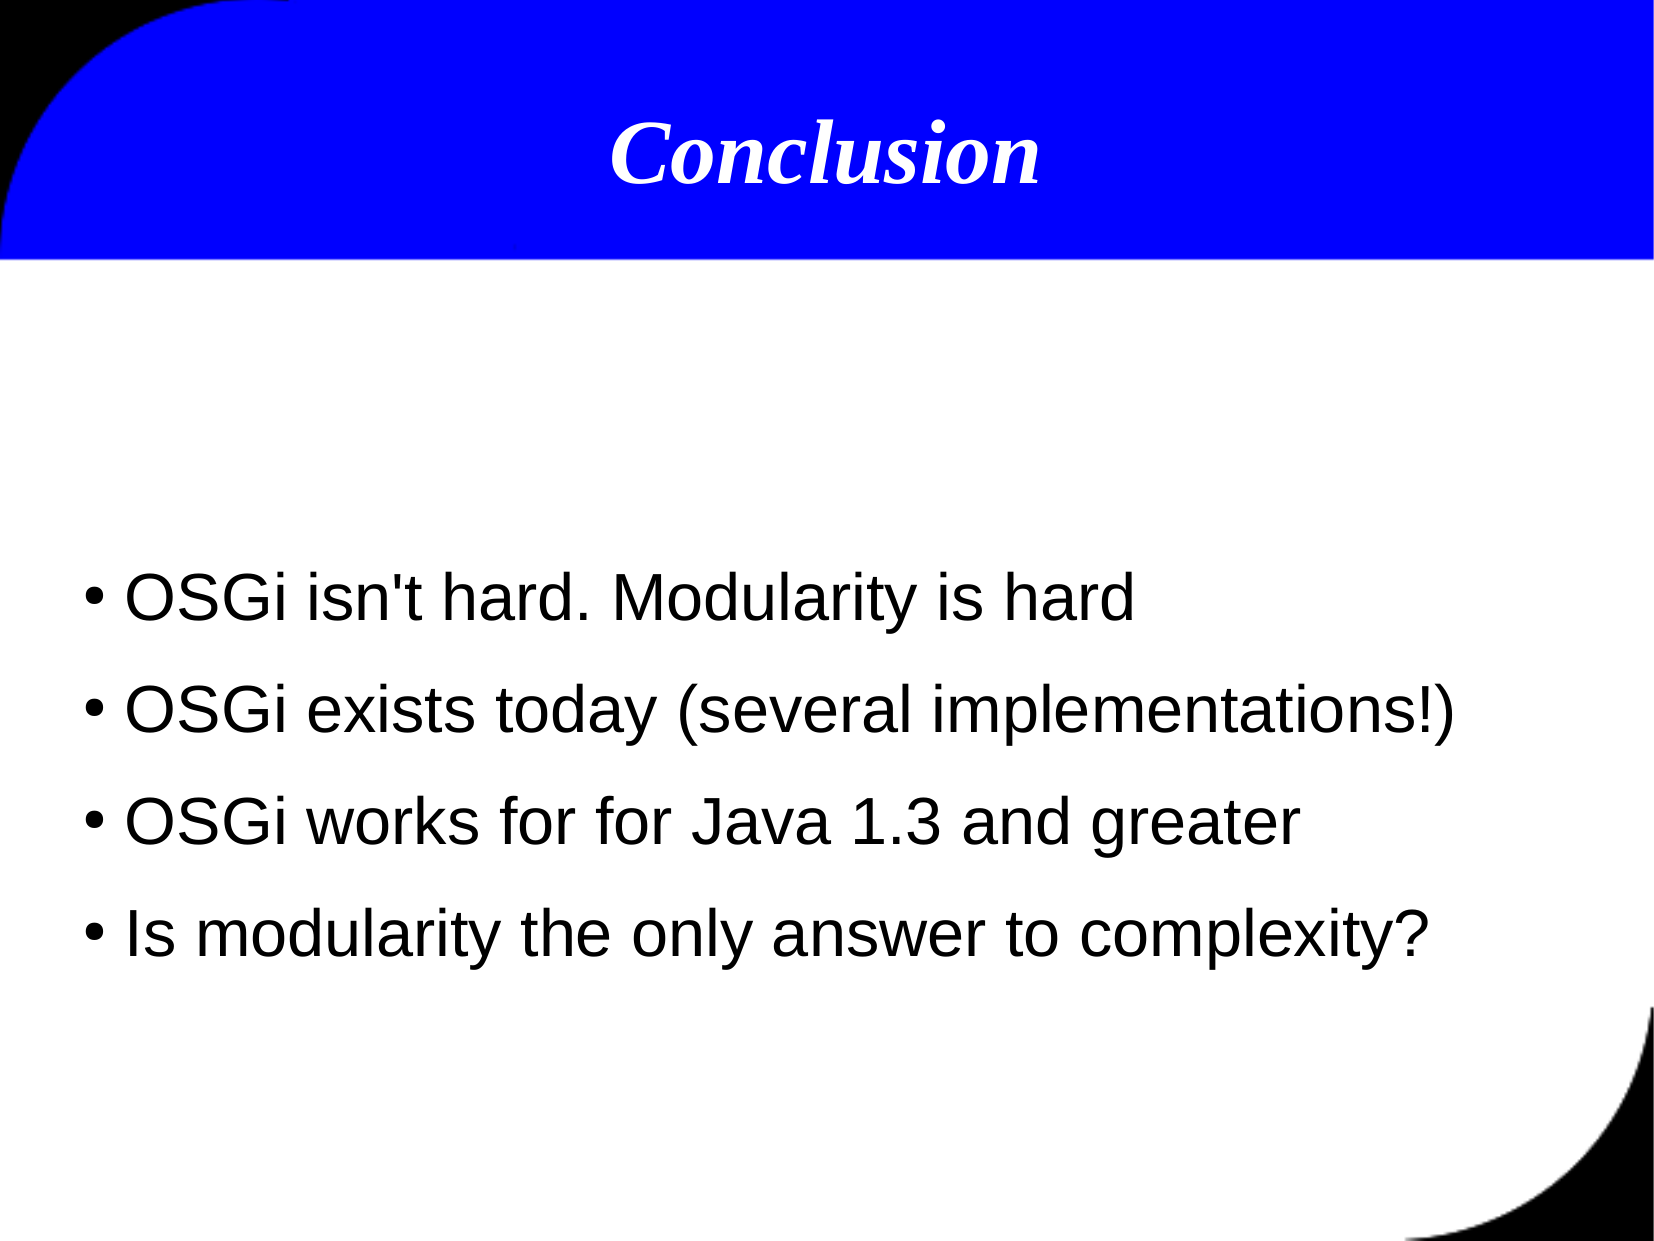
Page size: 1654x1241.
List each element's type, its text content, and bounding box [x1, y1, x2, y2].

picture [0, 0, 1654, 1241]
subtitle OSGi isn't hard. Modularity is hard OSGi exists today (several implementations!) OSGi works for for Java 1.3 and greater Is modularity the only answer to complexity? [82, 337, 1571, 1157]
title Conclusion [82, 49, 1571, 257]
